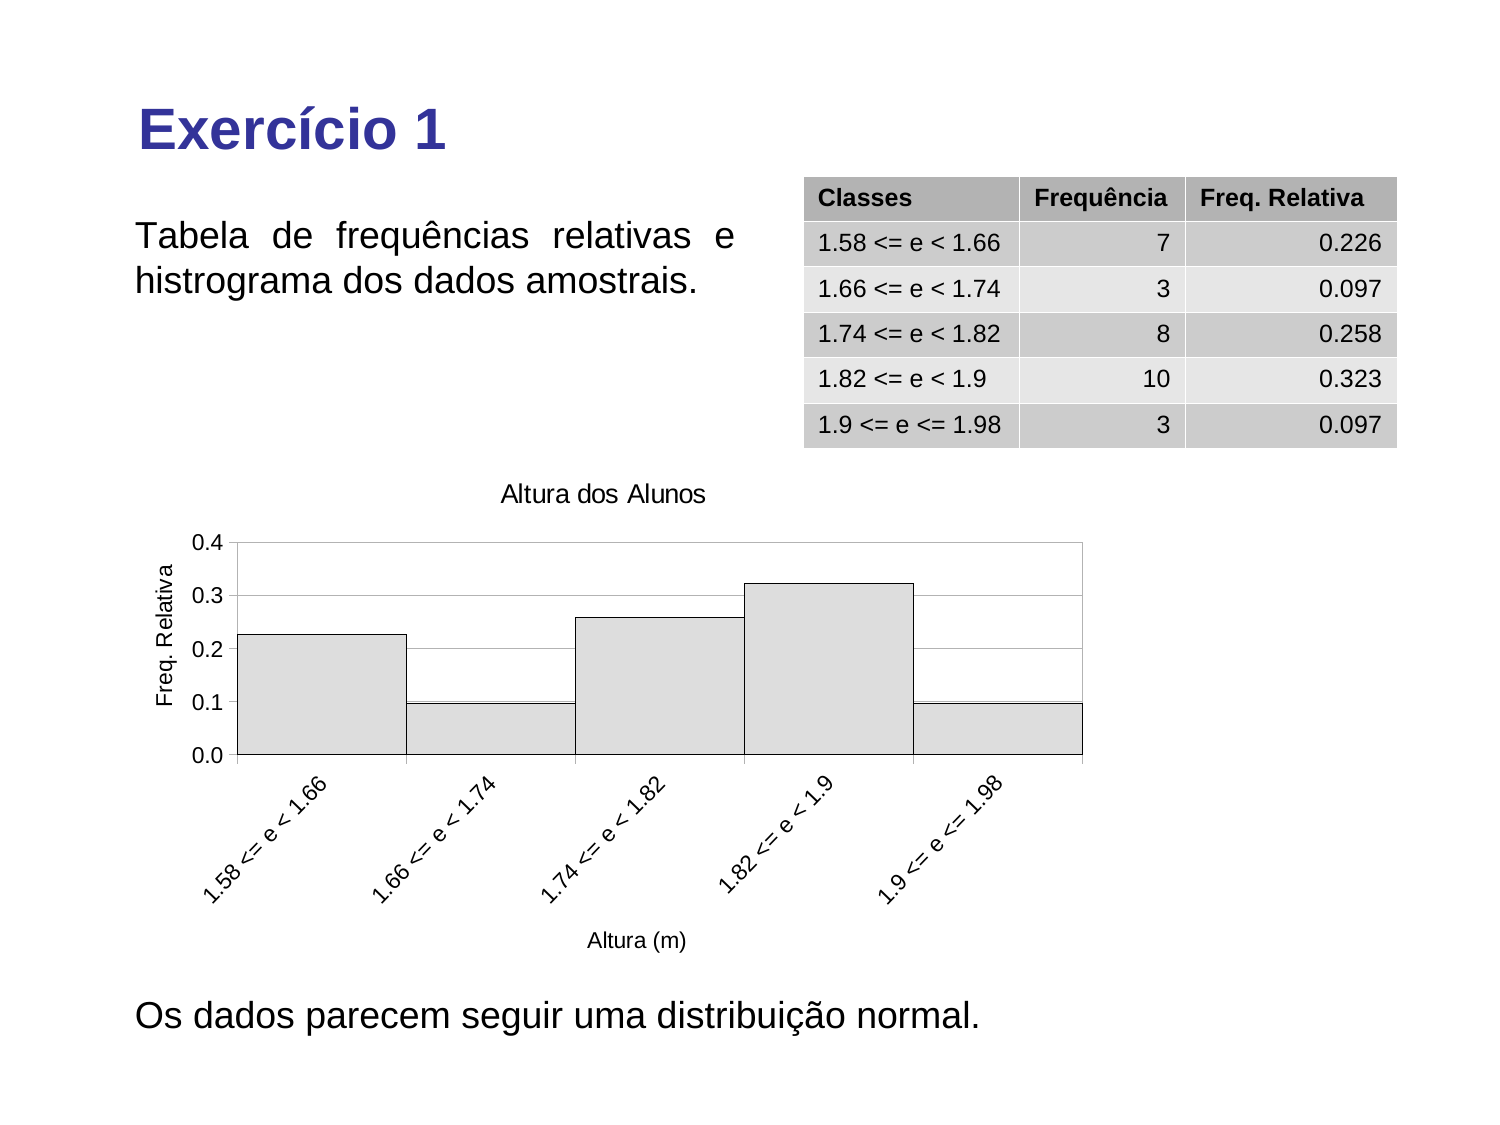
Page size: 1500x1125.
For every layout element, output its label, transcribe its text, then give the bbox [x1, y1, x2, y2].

table_cell 8 [1020, 313, 1185, 357]
table_cell 1.9 <= e <= 1.98 [804, 404, 1019, 448]
table_header Frequência [1020, 177, 1185, 221]
table_cell 3 [1020, 267, 1185, 312]
table_cell 0.226 [1186, 222, 1397, 266]
text_box Tabela de frequências relativas e histrograma dos dados amostrais. [120, 203, 751, 354]
table_cell 0.258 [1186, 313, 1397, 357]
table_cell 1.58 <= e < 1.66 [804, 222, 1019, 266]
table_cell 1.82 <= e < 1.9 [804, 358, 1019, 403]
text_box Exercício 1 [123, 84, 1400, 179]
table_header Freq. Relativa [1186, 177, 1397, 221]
table_cell 0.097 [1186, 267, 1397, 312]
table_cell 3 [1020, 404, 1185, 448]
table_cell 10 [1020, 358, 1185, 403]
chart [105, 453, 1103, 986]
table_header Classes [804, 177, 1019, 221]
table_cell 0.097 [1186, 404, 1397, 448]
table_cell 7 [1020, 222, 1185, 266]
table_cell 0.323 [1186, 358, 1397, 403]
table_cell 1.74 <= e < 1.82 [804, 313, 1019, 357]
table_cell 1.66 <= e < 1.74 [804, 267, 1019, 312]
text_box Os dados parecem seguir uma distribuição normal. [120, 983, 1381, 1063]
